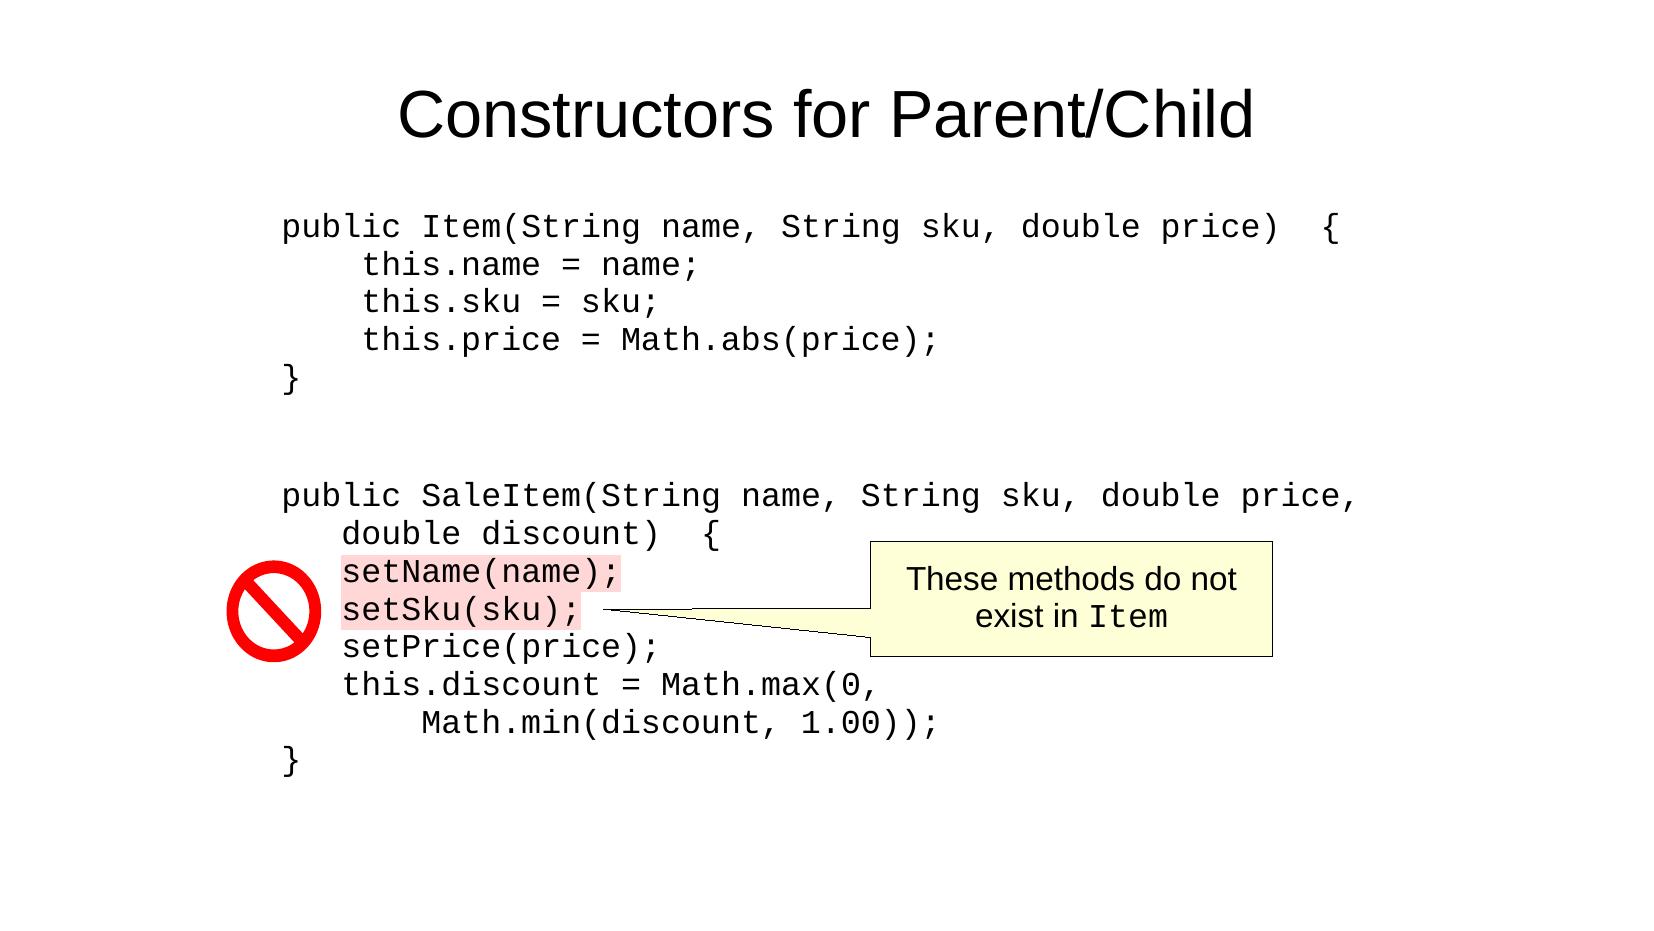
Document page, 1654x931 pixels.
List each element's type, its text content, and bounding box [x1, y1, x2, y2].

text_box public SaleItem(String name, String sku, double price, double discount) { setName(name); setSku(sku); setPrice(price); this.discount = Math.max(0, Math.min(discount, 1.00)); } [266, 471, 1377, 827]
text_box public Item(String name, String sku, double price) { this.name = name; this.sku = sku; this.price = Math.abs(price); } [266, 202, 1357, 406]
text_box [226, 560, 322, 663]
text_box These methods do not exist in Item [603, 541, 1273, 657]
title Constructors for Parent/Child [82, 37, 1571, 193]
